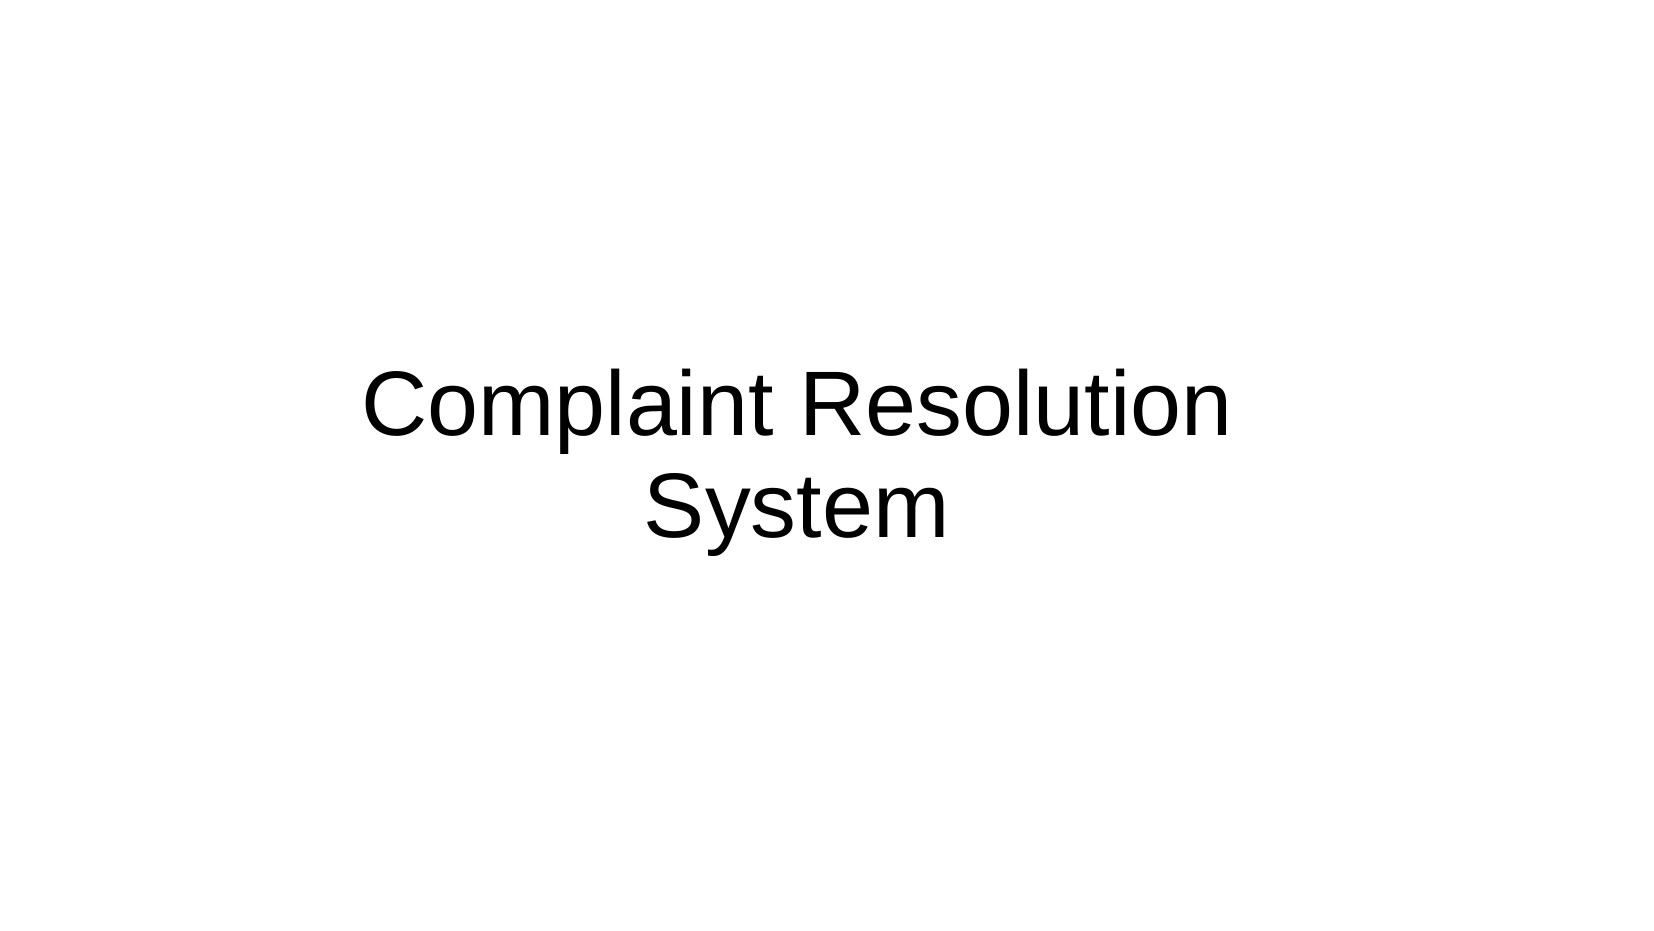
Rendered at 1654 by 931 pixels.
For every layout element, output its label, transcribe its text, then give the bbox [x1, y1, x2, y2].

title Complaint Resolution System [224, 225, 1371, 685]
